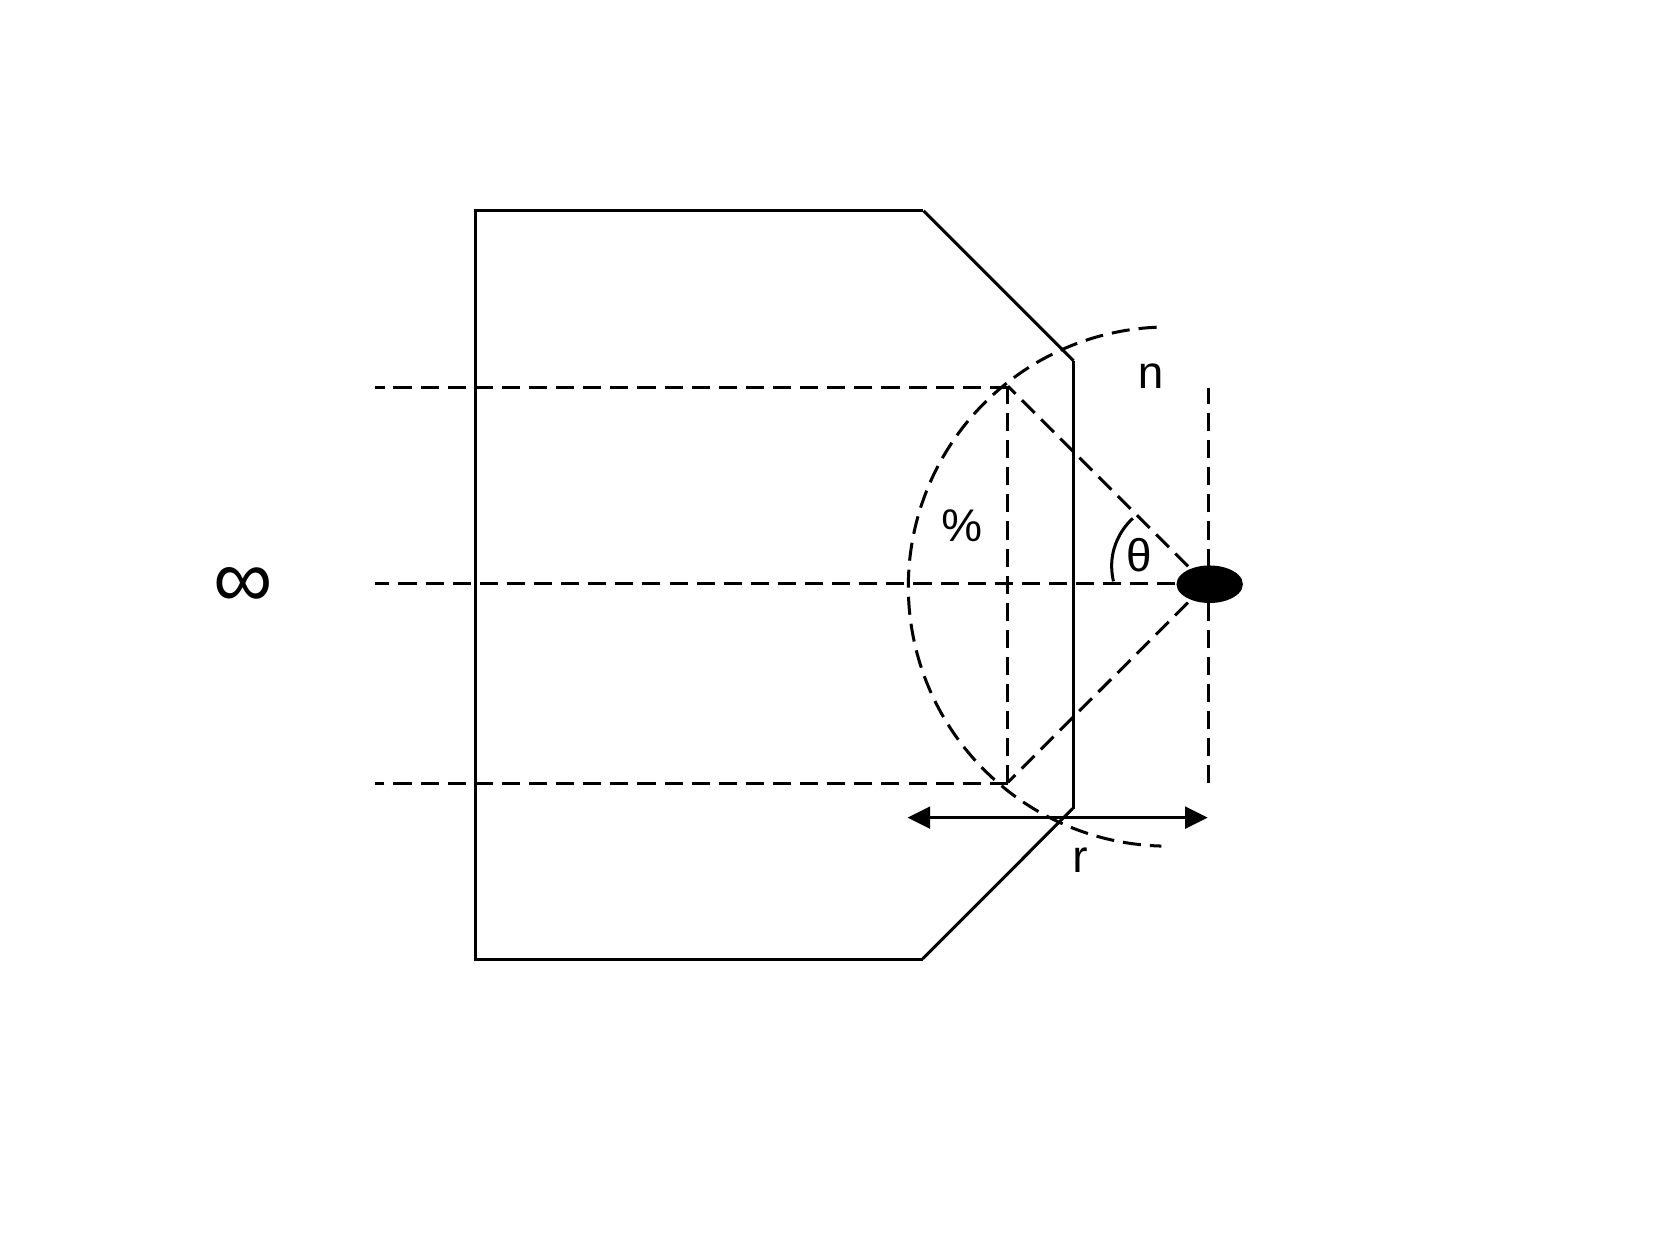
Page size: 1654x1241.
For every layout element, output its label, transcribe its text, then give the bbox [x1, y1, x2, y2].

text_box % [905, 492, 1019, 568]
text_box n [1094, 339, 1207, 415]
text_box r [1023, 823, 1137, 899]
text_box ∞ [168, 525, 319, 643]
text_box [1161, 222, 1600, 973]
text_box θ [1082, 522, 1196, 598]
